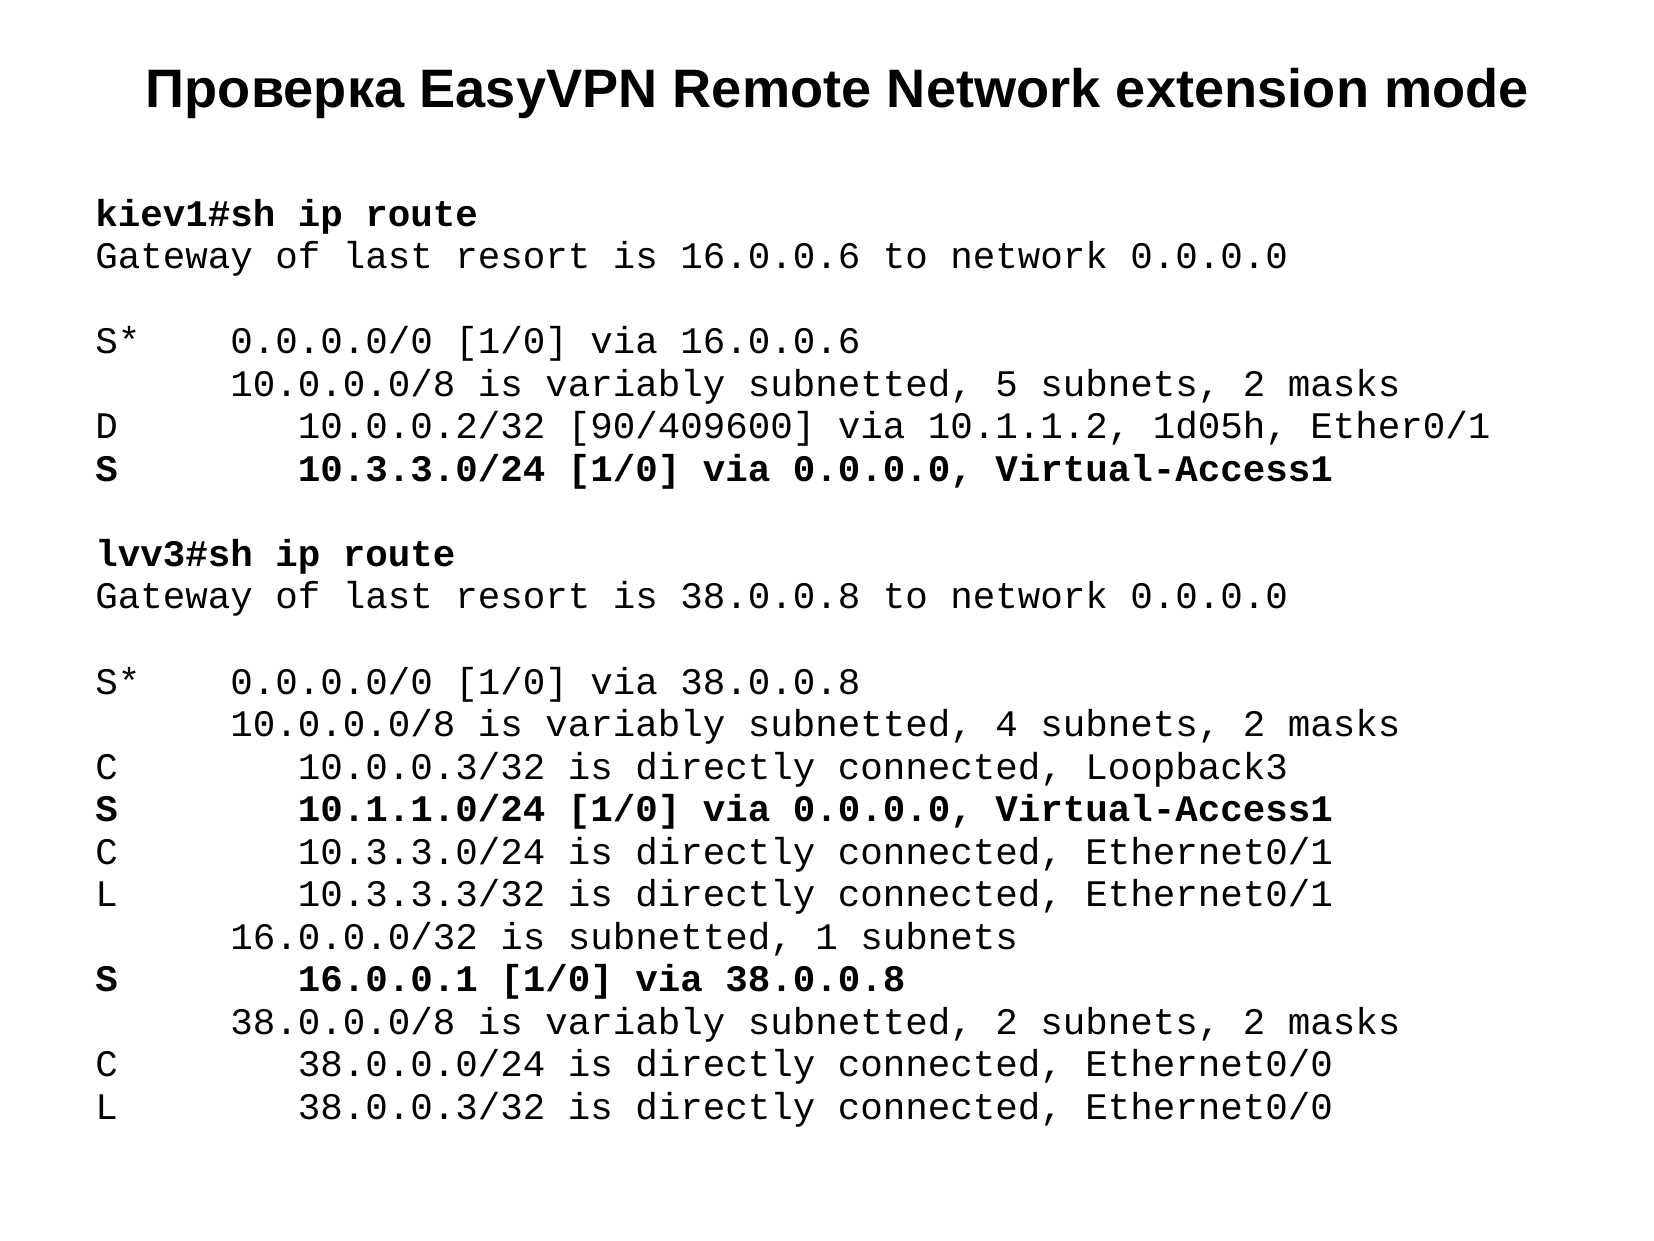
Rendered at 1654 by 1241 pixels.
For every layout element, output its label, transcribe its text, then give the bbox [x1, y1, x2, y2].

text_box Проверка EasyVPN Remote Network extension mode [64, 31, 1613, 125]
list kiev1#sh ip route Gateway of last resort is 16.0.0.6 to network 0.0.0.0 S* 0.0.0.0/0 [1/0] via 16.0.0.6 10.0.0.0/8 is variably subnetted, 5 subnets, 2 masks D 10.0.0.2/32 [90/409600] via 10.1.1.2, 1d05h, Ether0/1 S 10.3.3.0/24 [1/0] via 0.0.0.0, Virtual-Access1 lvv3#sh ip route Gateway of last resort is 38.0.0.8 to network 0.0.0.0 S* 0.0.0.0/0 [1/0] via 38.0.0.8 10.0.0.0/8 is variably subnetted, 4 subnets, 2 masks C 10.0.0.3/32 is directly connected, Loopback3 S 10.1.1.0/24 [1/0] via 0.0.0.0, Virtual-Access1 C 10.3.3.0/24 is directly connected, Ethernet0/1 L 10.3.3.3/32 is directly connected, Ethernet0/1 16.0.0.0/32 is subnetted, 1 subnets S 16.0.0.1 [1/0] via 38.0.0.8 38.0.0.0/8 is variably subnetted, 2 subnets, 2 masks C 38.0.0.0/24 is directly connected, Ethernet0/0 L 38.0.0.3/32 is directly connected, Ethernet0/0 [95, 195, 1538, 1213]
